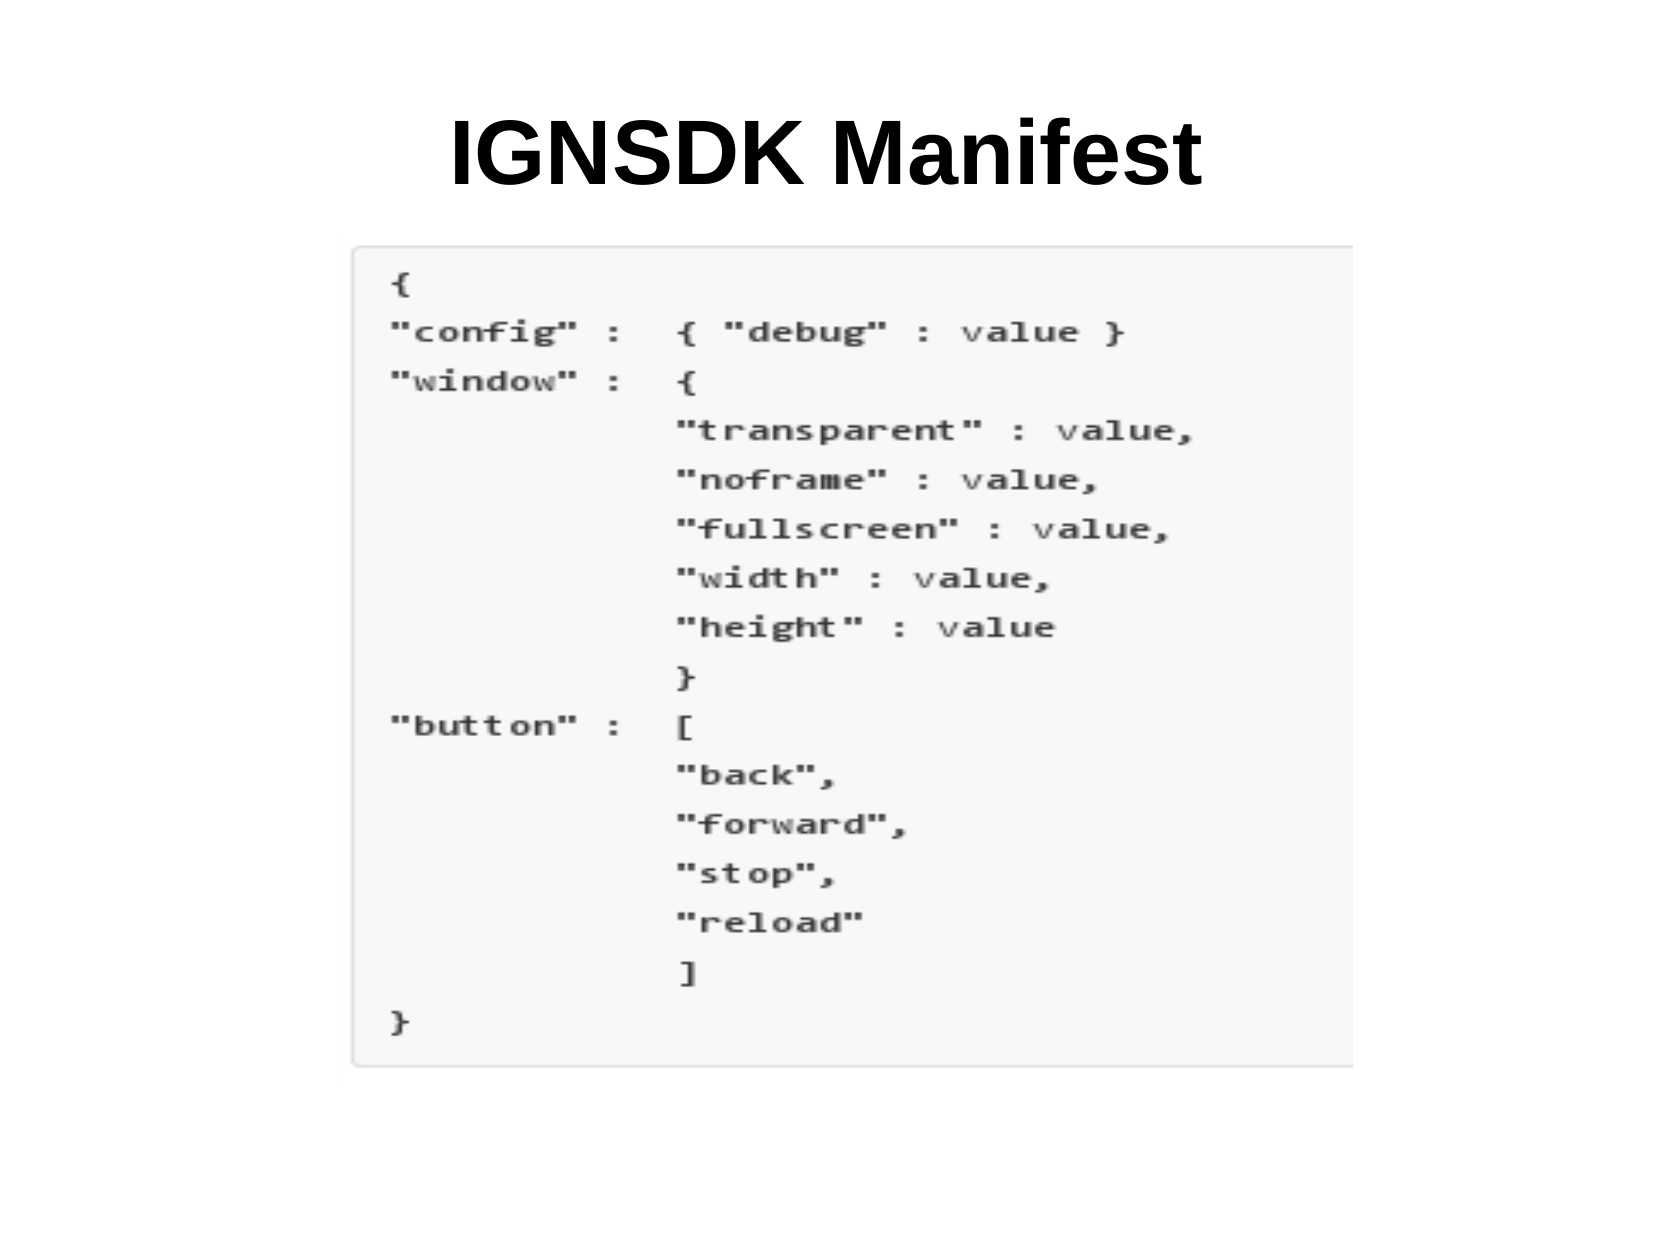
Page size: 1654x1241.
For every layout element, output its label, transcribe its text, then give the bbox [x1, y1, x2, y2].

picture [342, 234, 1353, 1088]
title IGNSDK Manifest [82, 49, 1571, 257]
